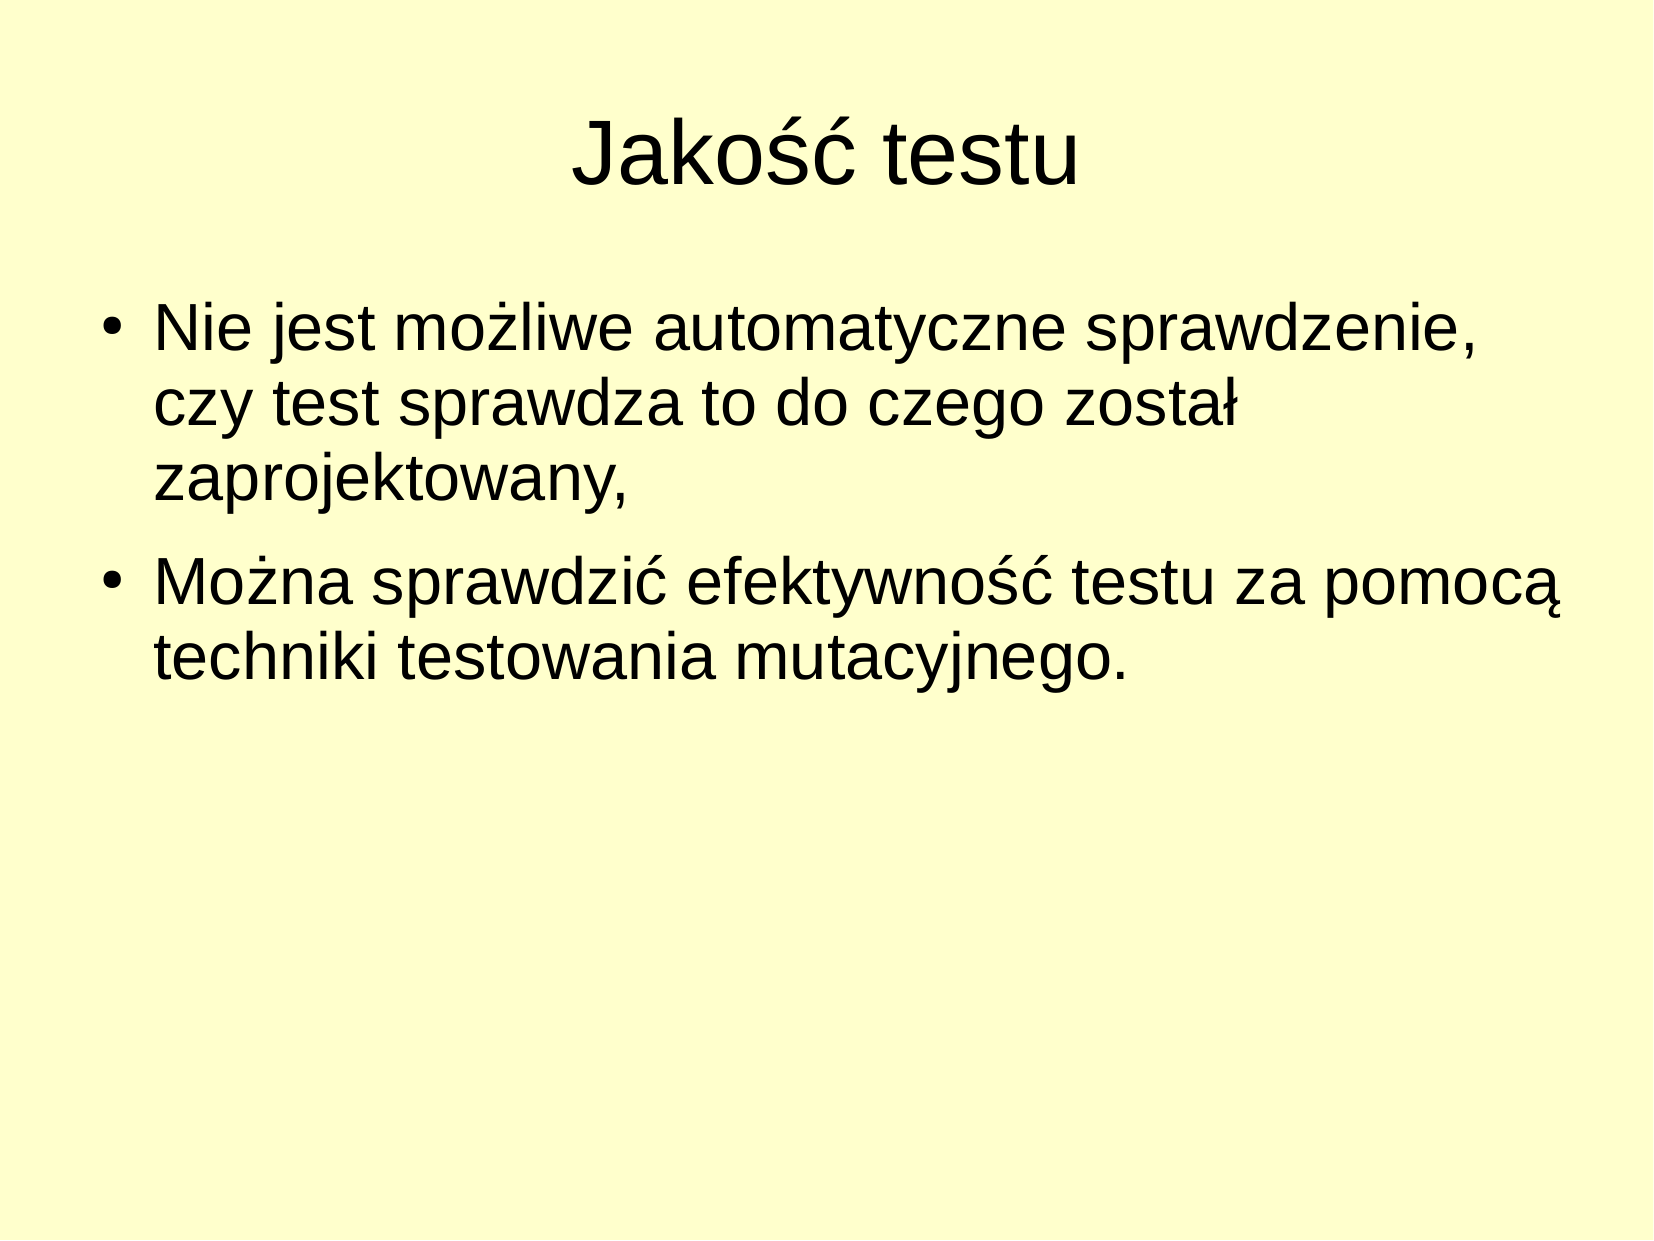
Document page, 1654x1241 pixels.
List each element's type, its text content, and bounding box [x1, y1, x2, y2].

title Jakość testu [82, 49, 1571, 257]
list Nie jest możliwe automatyczne sprawdzenie, czy test sprawdza to do czego został zaprojektowany, Można sprawdzić efektywność testu za pomocą techniki testowania mutacyjnego. [82, 290, 1571, 1109]
